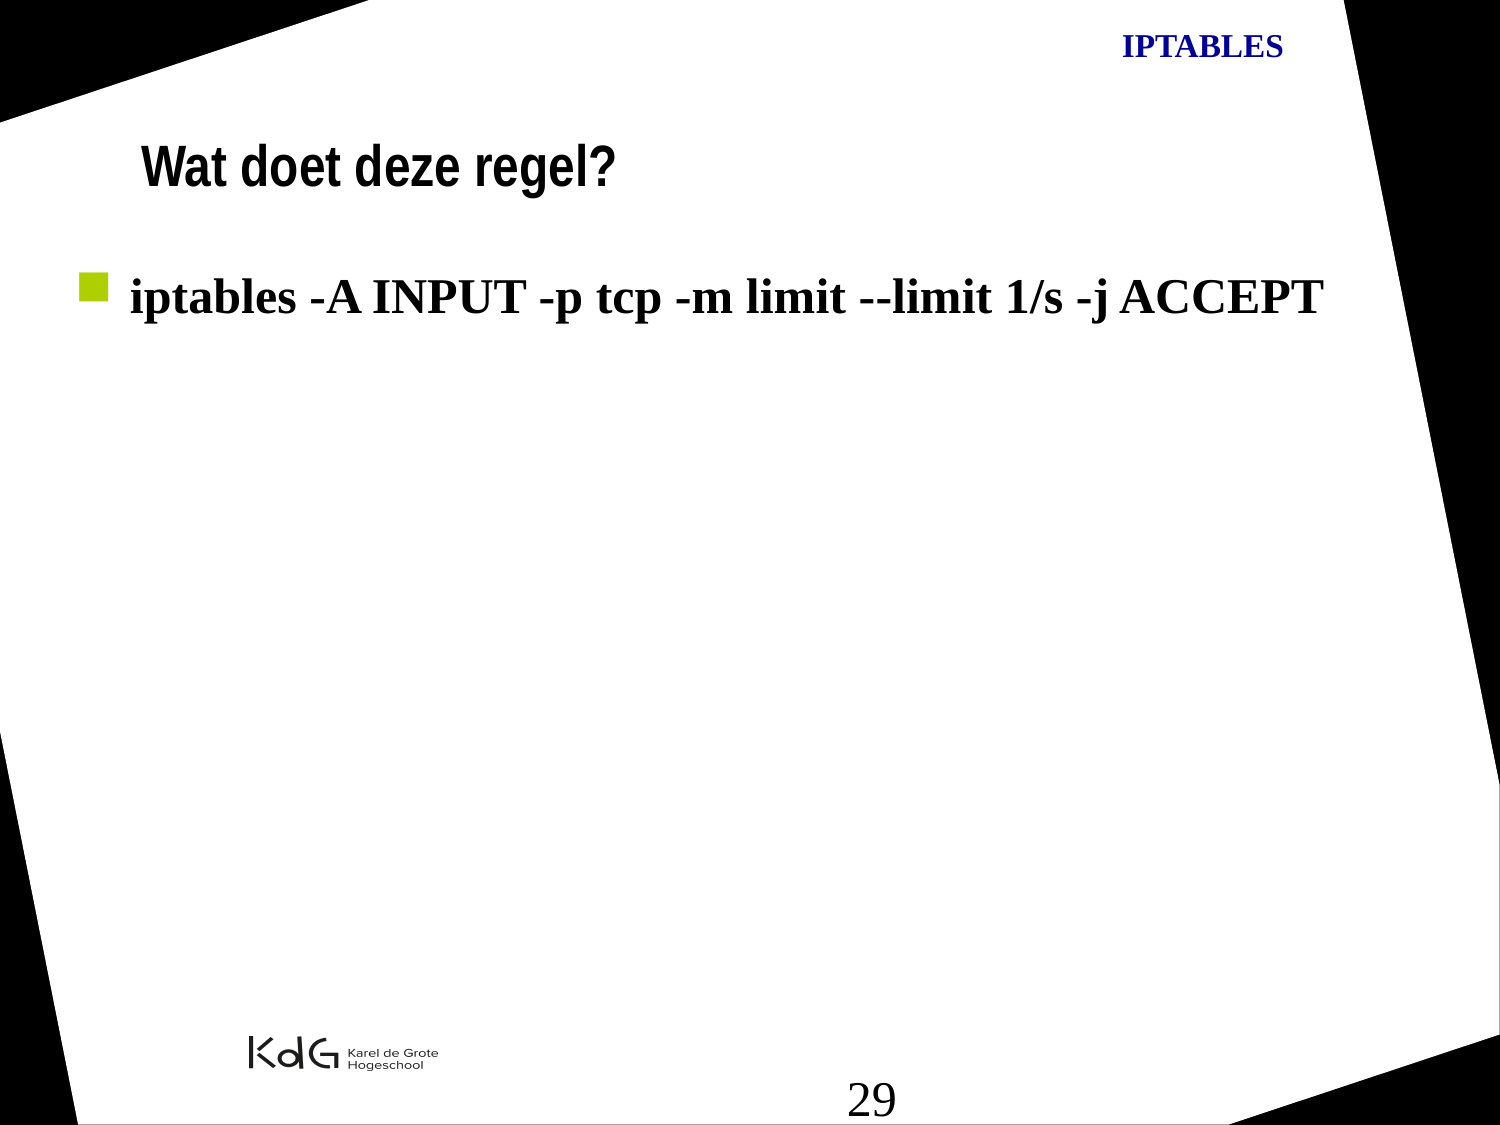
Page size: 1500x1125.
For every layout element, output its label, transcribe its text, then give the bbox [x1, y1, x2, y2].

text_box iptables -A INPUT -p tcp -m limit --limit 1/s -j ACCEPT [75, 263, 1425, 1006]
picture [249, 1036, 438, 1071]
text_box Wat doet deze regel? [141, 72, 1447, 253]
